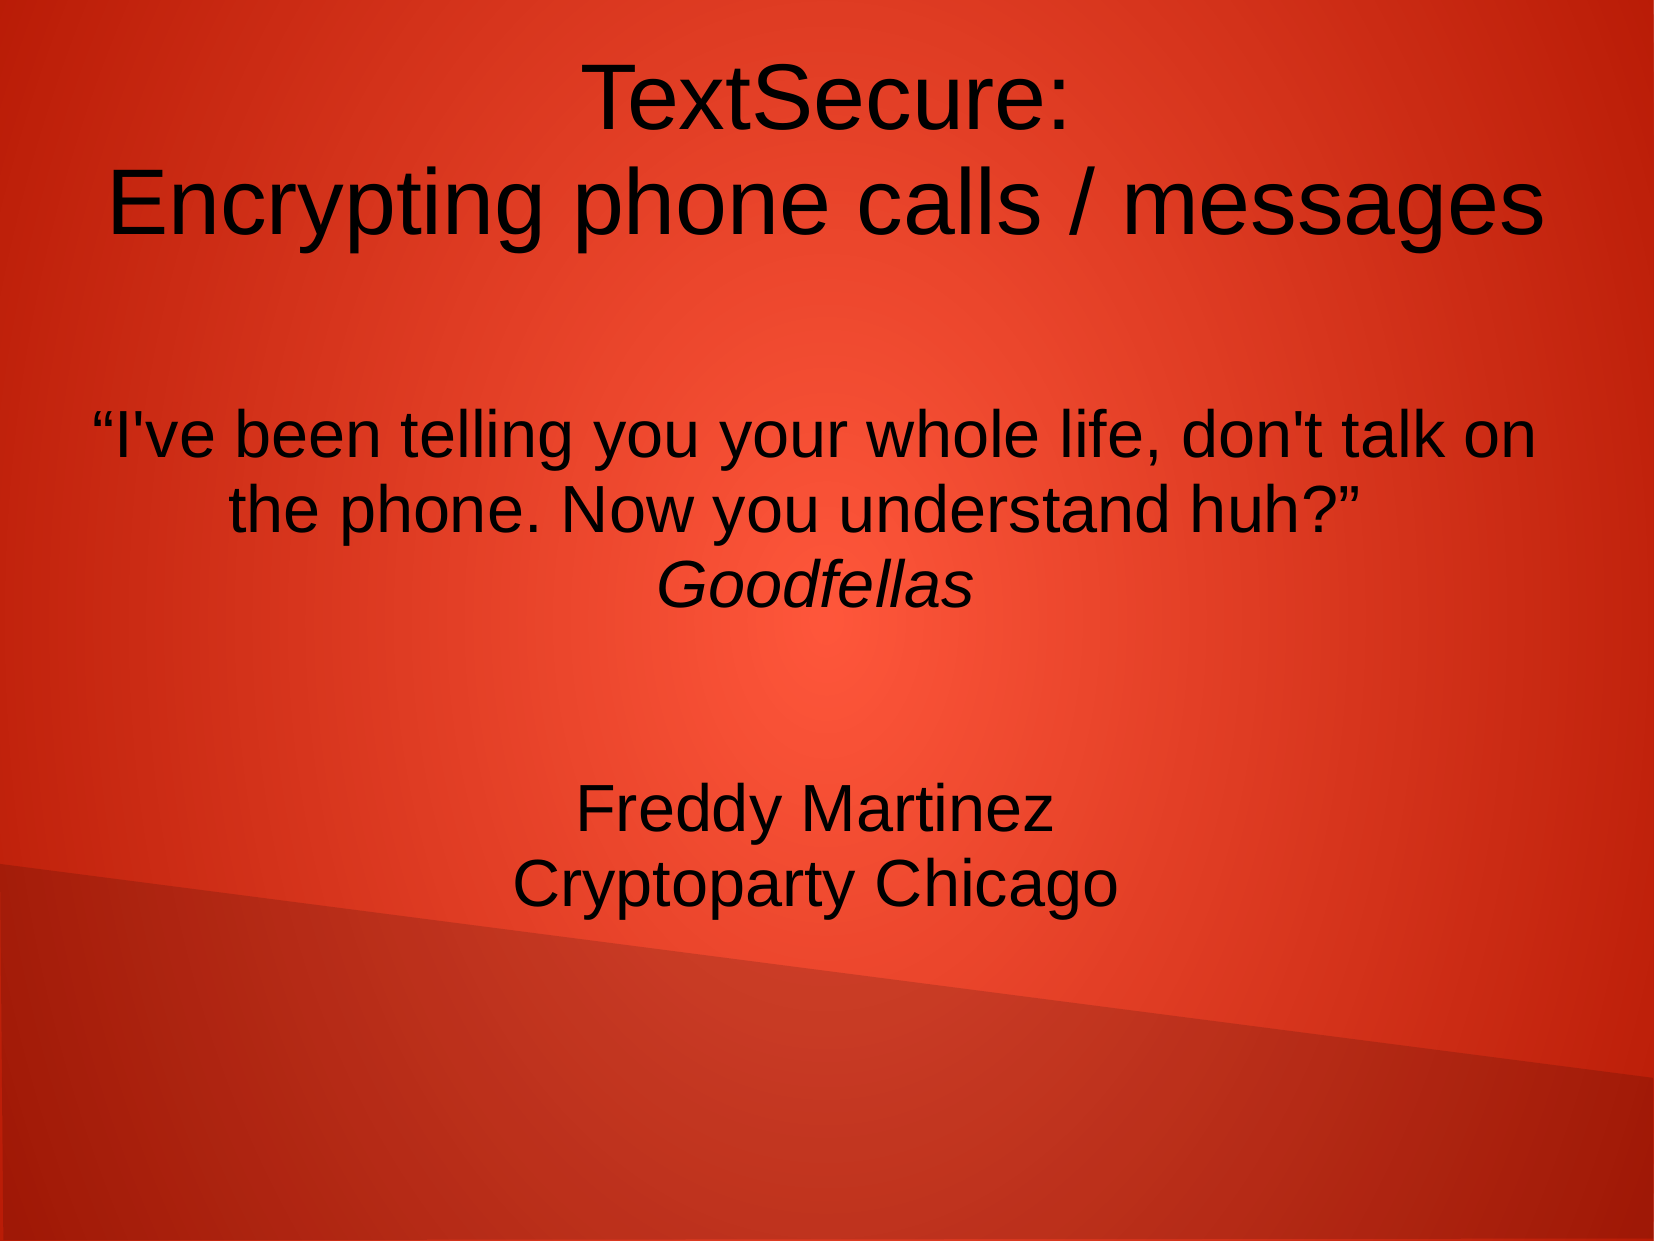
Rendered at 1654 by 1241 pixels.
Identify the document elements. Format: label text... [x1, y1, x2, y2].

subtitle “I've been telling you your whole life, don't talk on the phone. Now you understand huh?” Goodfellas Freddy Martinez Cryptoparty Chicago [60, 299, 1549, 1019]
title TextSecure: Encrypting phone calls / messages [82, 45, 1571, 254]
